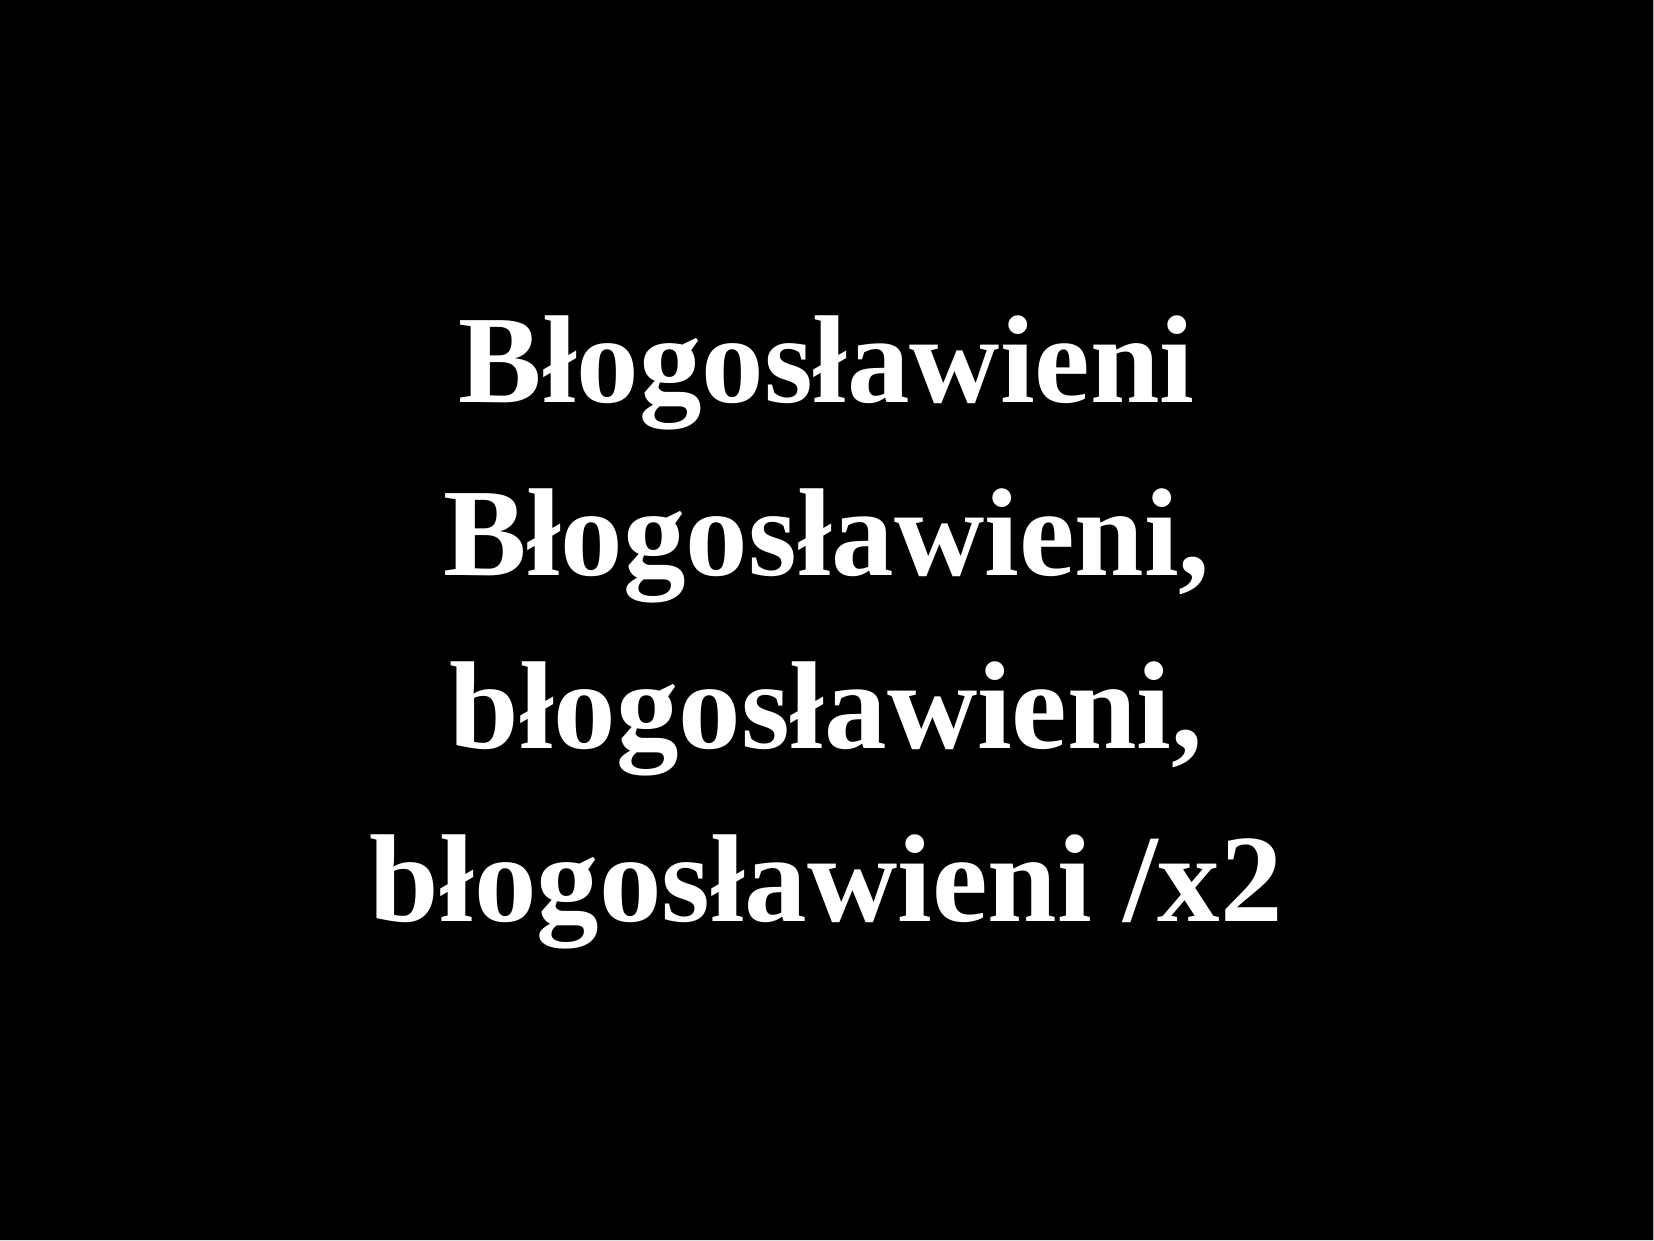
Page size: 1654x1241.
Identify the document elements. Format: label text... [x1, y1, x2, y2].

title Błogosławieni ppp Błogosławieni, ppp błogosławieni, ppp błogosławieni /x2 [0, 0, 1654, 1241]
